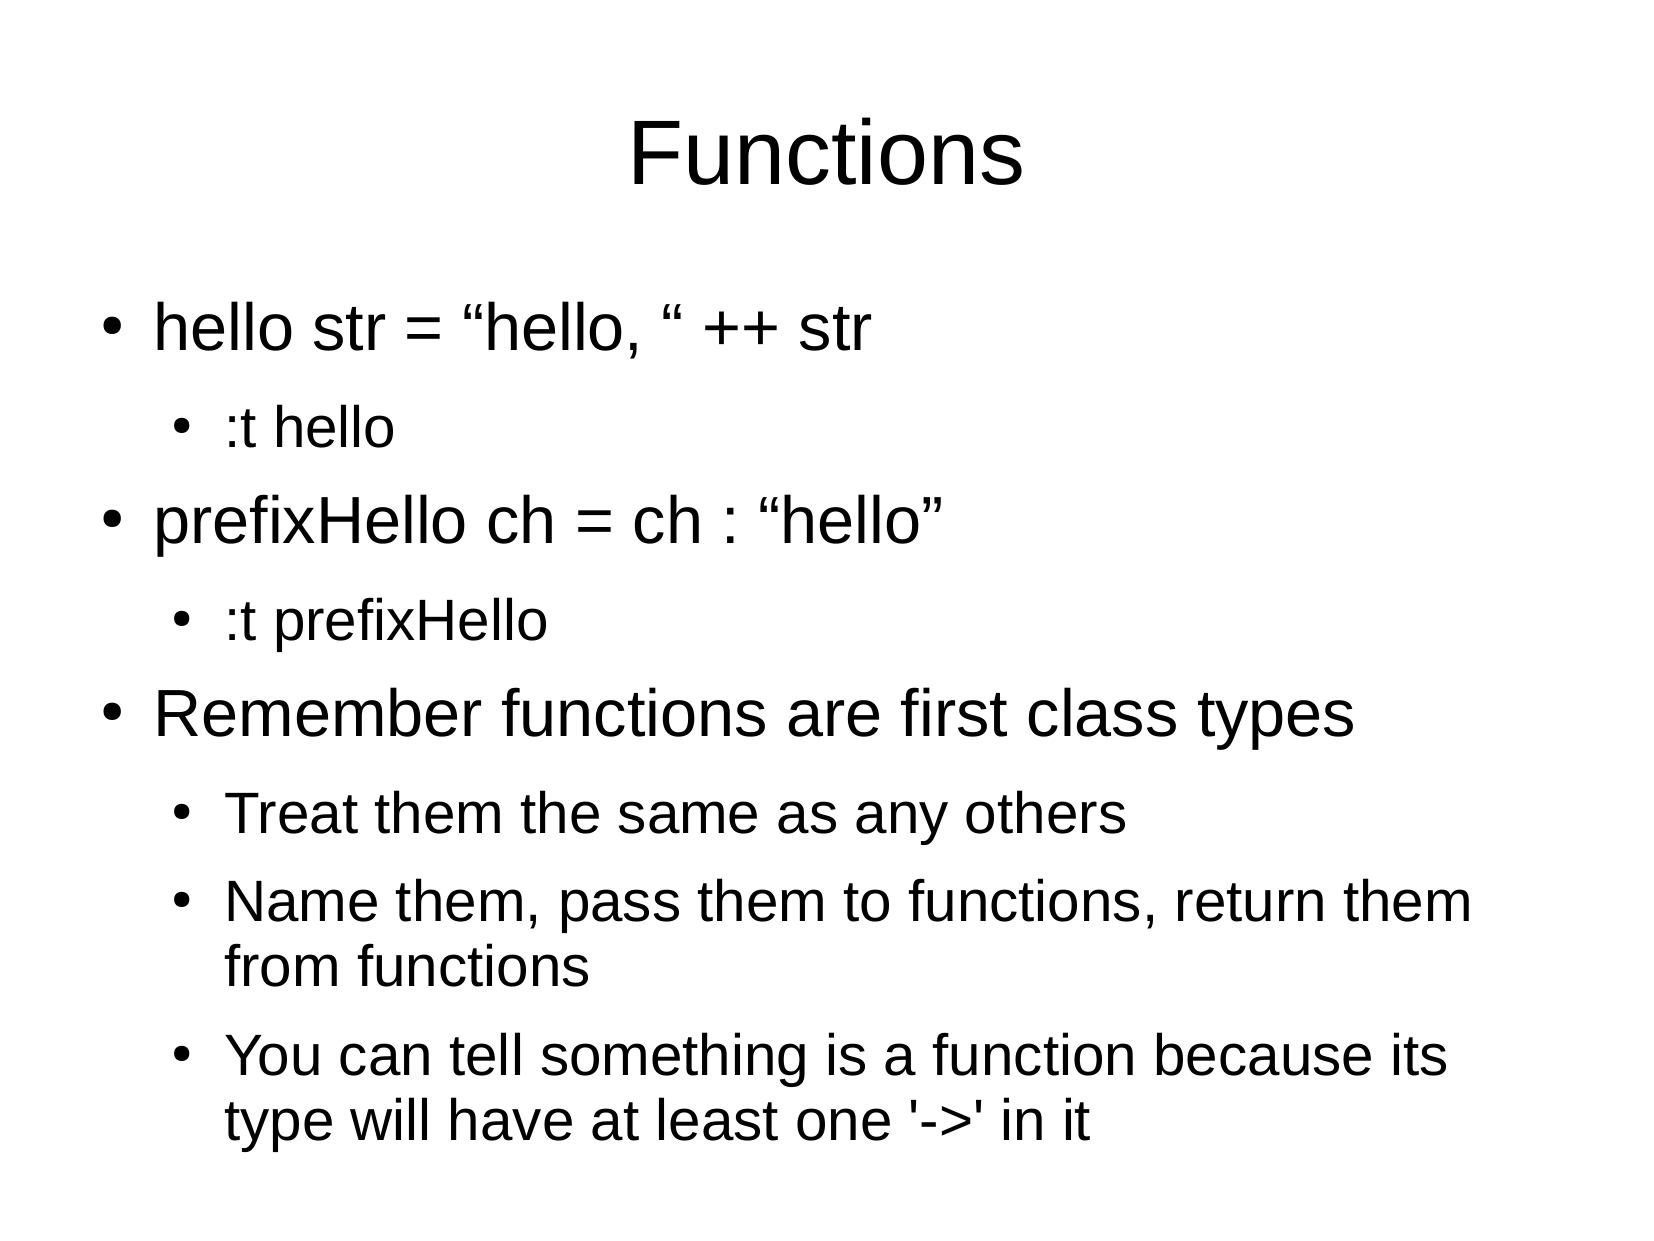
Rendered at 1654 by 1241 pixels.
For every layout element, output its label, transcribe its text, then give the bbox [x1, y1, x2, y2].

list hello str = “hello, “ ++ str :t hello prefixHello ch = ch : “hello” :t prefixHello Remember functions are first class types Treat them the same as any others Name them, pass them to functions, return them from functions You can tell something is a function because its type will have at least one '->' in it [82, 290, 1571, 1153]
title Functions [82, 56, 1571, 250]
